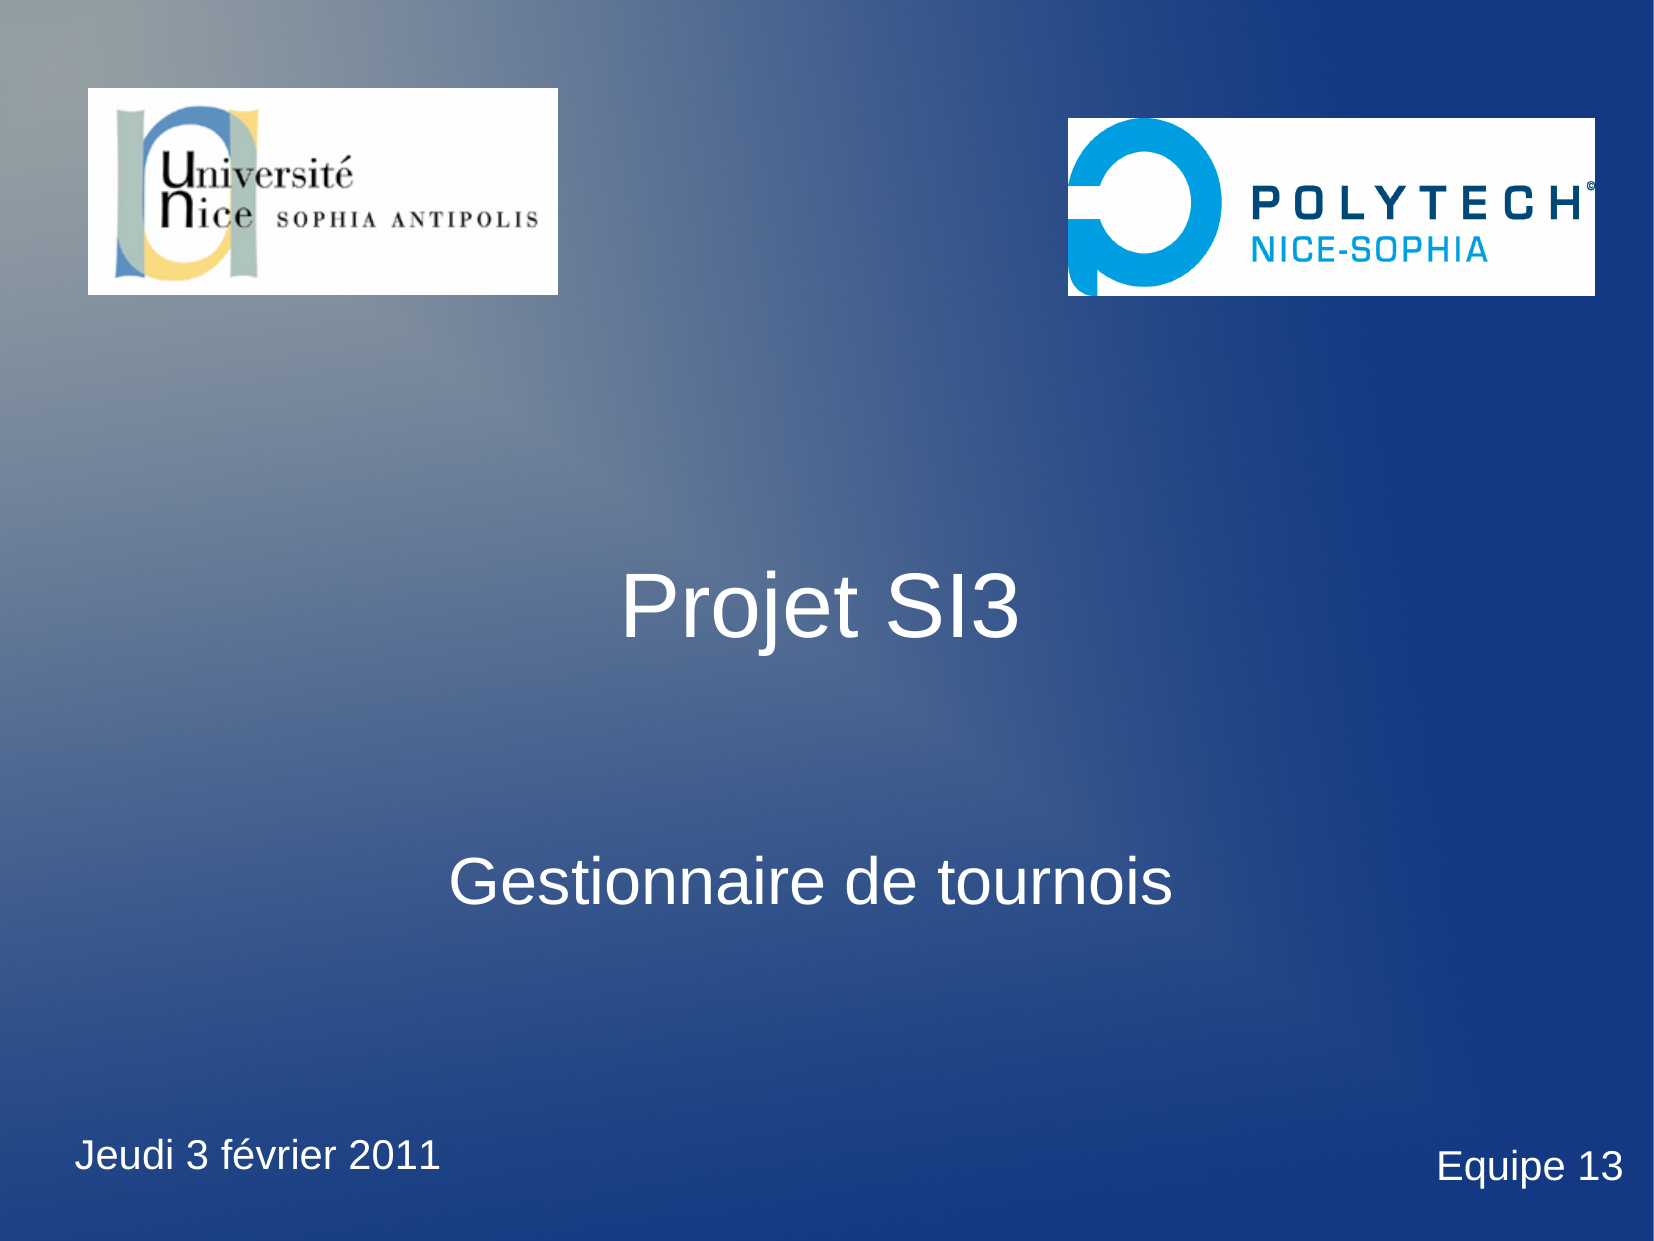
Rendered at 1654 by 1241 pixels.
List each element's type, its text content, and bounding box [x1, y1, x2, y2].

subtitle Gestionnaire de tournois [76, 649, 1565, 1114]
title Jeudi 3 février 2011 [51, 1110, 465, 1200]
title Projet SI3 [76, 501, 1565, 649]
picture [0, 0, 1654, 1241]
title Equipe 13 [1269, 1122, 1625, 1211]
